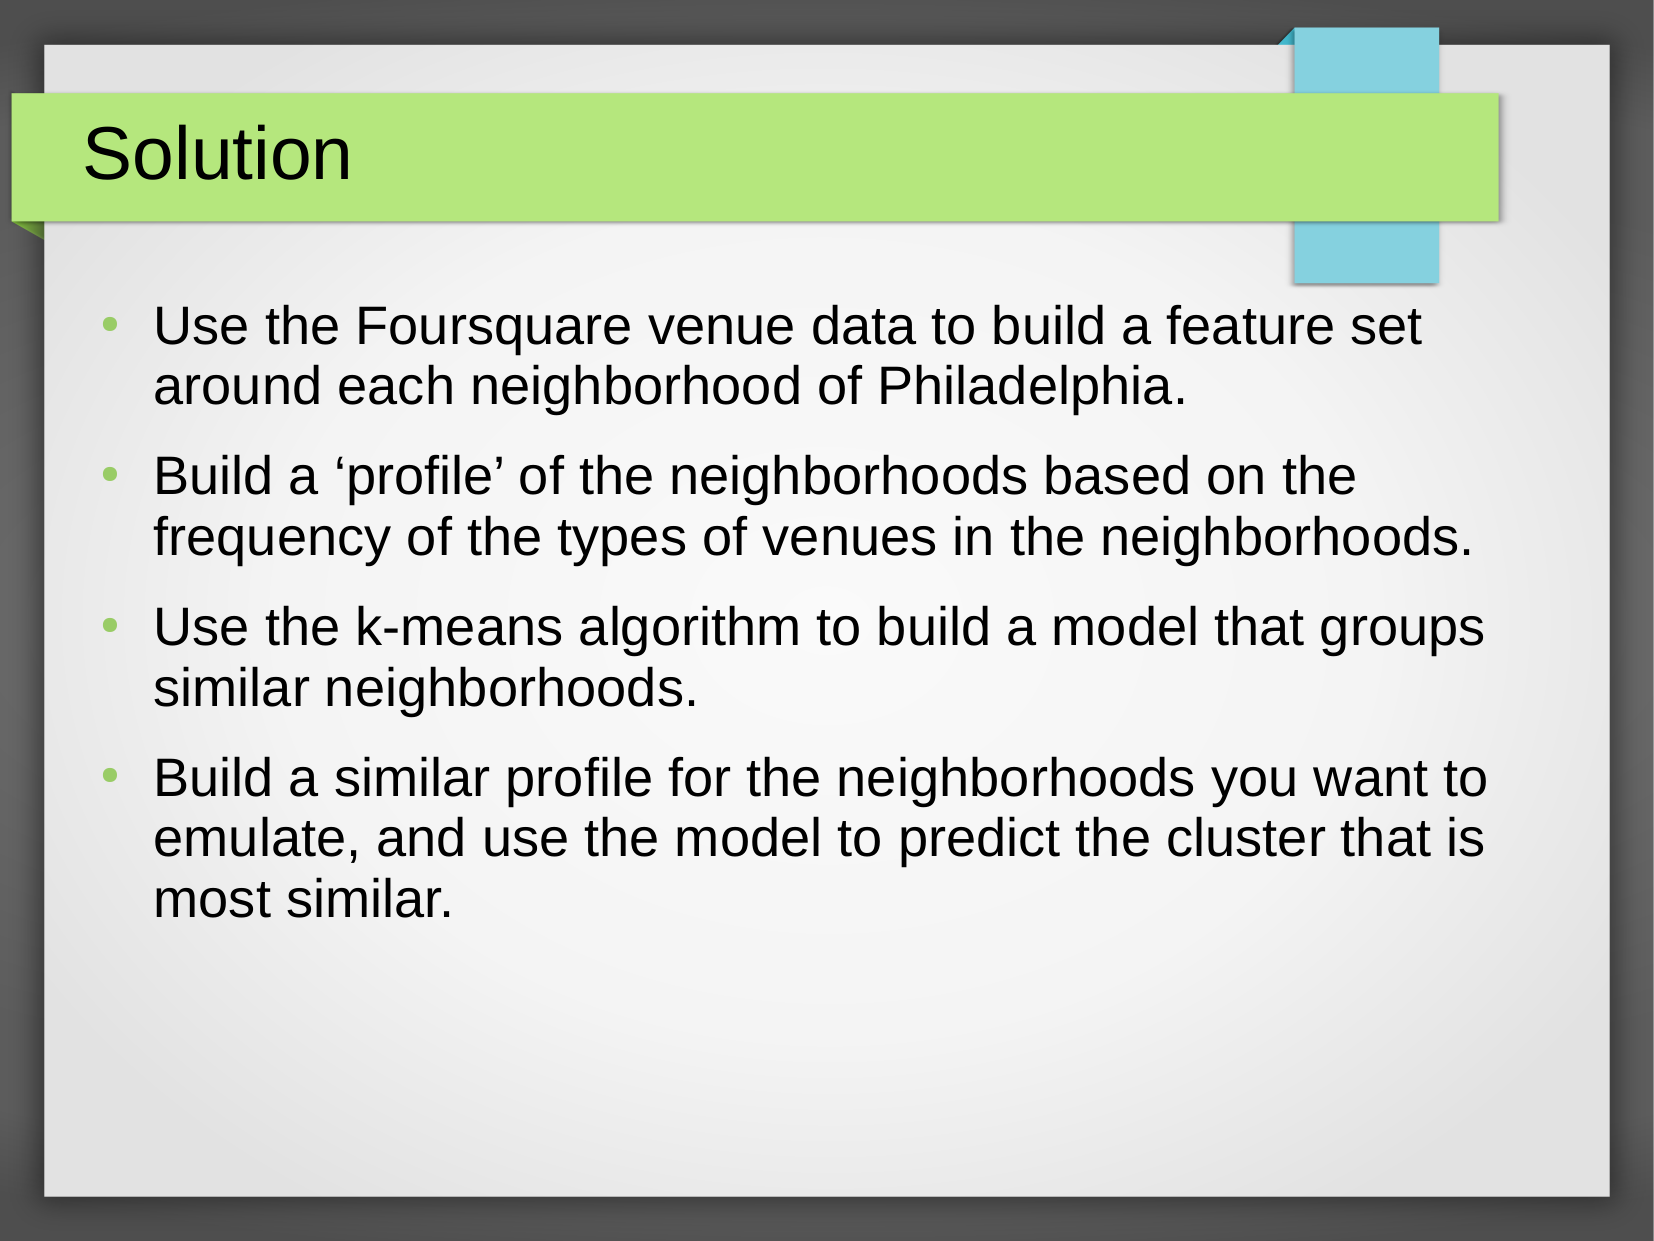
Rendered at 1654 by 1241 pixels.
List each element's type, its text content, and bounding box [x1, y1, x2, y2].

list Use the Foursquare venue data to build a feature set around each neighborhood of Philadelphia. Build a ‘profile’ of the neighborhoods based on the frequency of the types of venues in the neighborhoods. Use the k-means algorithm to build a model that groups similar neighborhoods. Build a similar profile for the neighborhoods you want to emulate, and use the model to predict the cluster that is most similar. [82, 295, 1571, 1015]
title Solution [82, 94, 1264, 213]
picture [0, 0, 1654, 1241]
